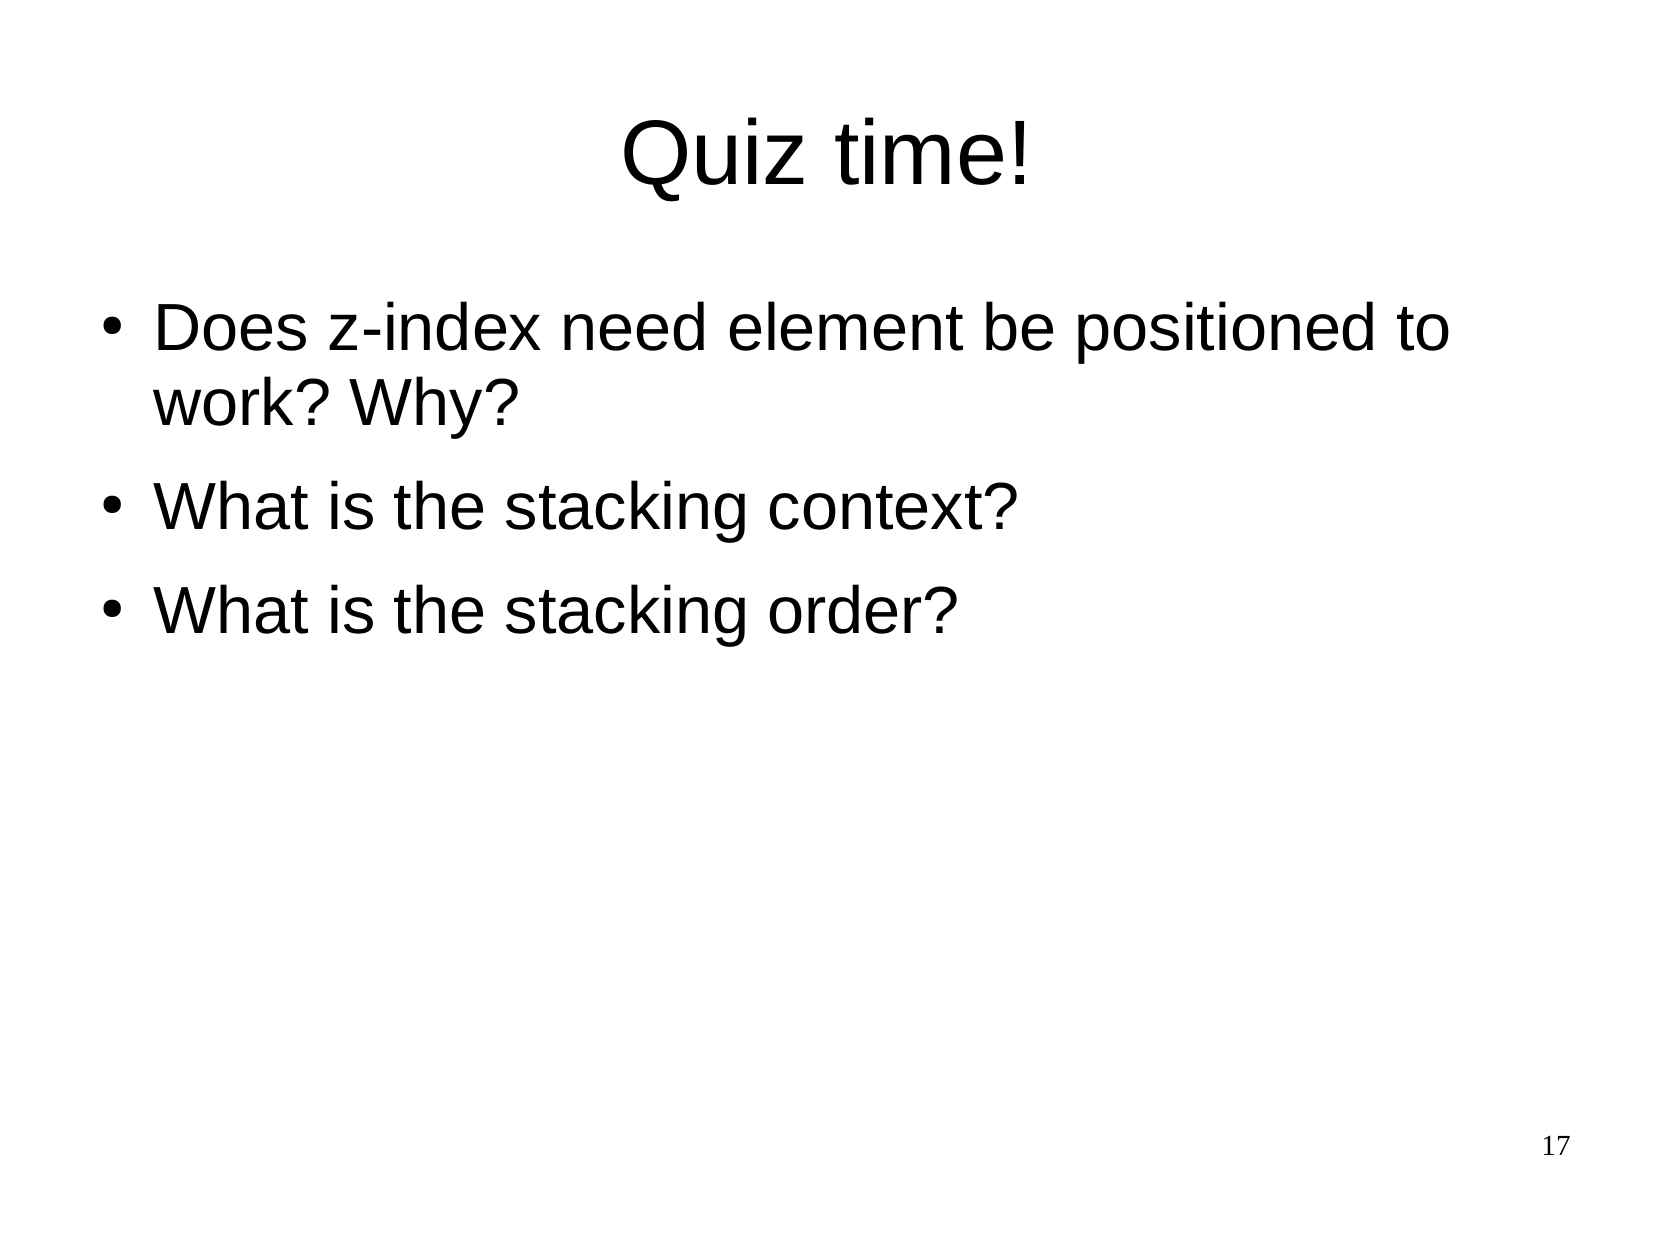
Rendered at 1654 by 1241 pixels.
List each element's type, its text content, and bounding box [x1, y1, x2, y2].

title Quiz time! [82, 49, 1571, 257]
list Does z-index need element be positioned to work? Why? What is the stacking context? What is the stacking order? [82, 290, 1538, 1010]
